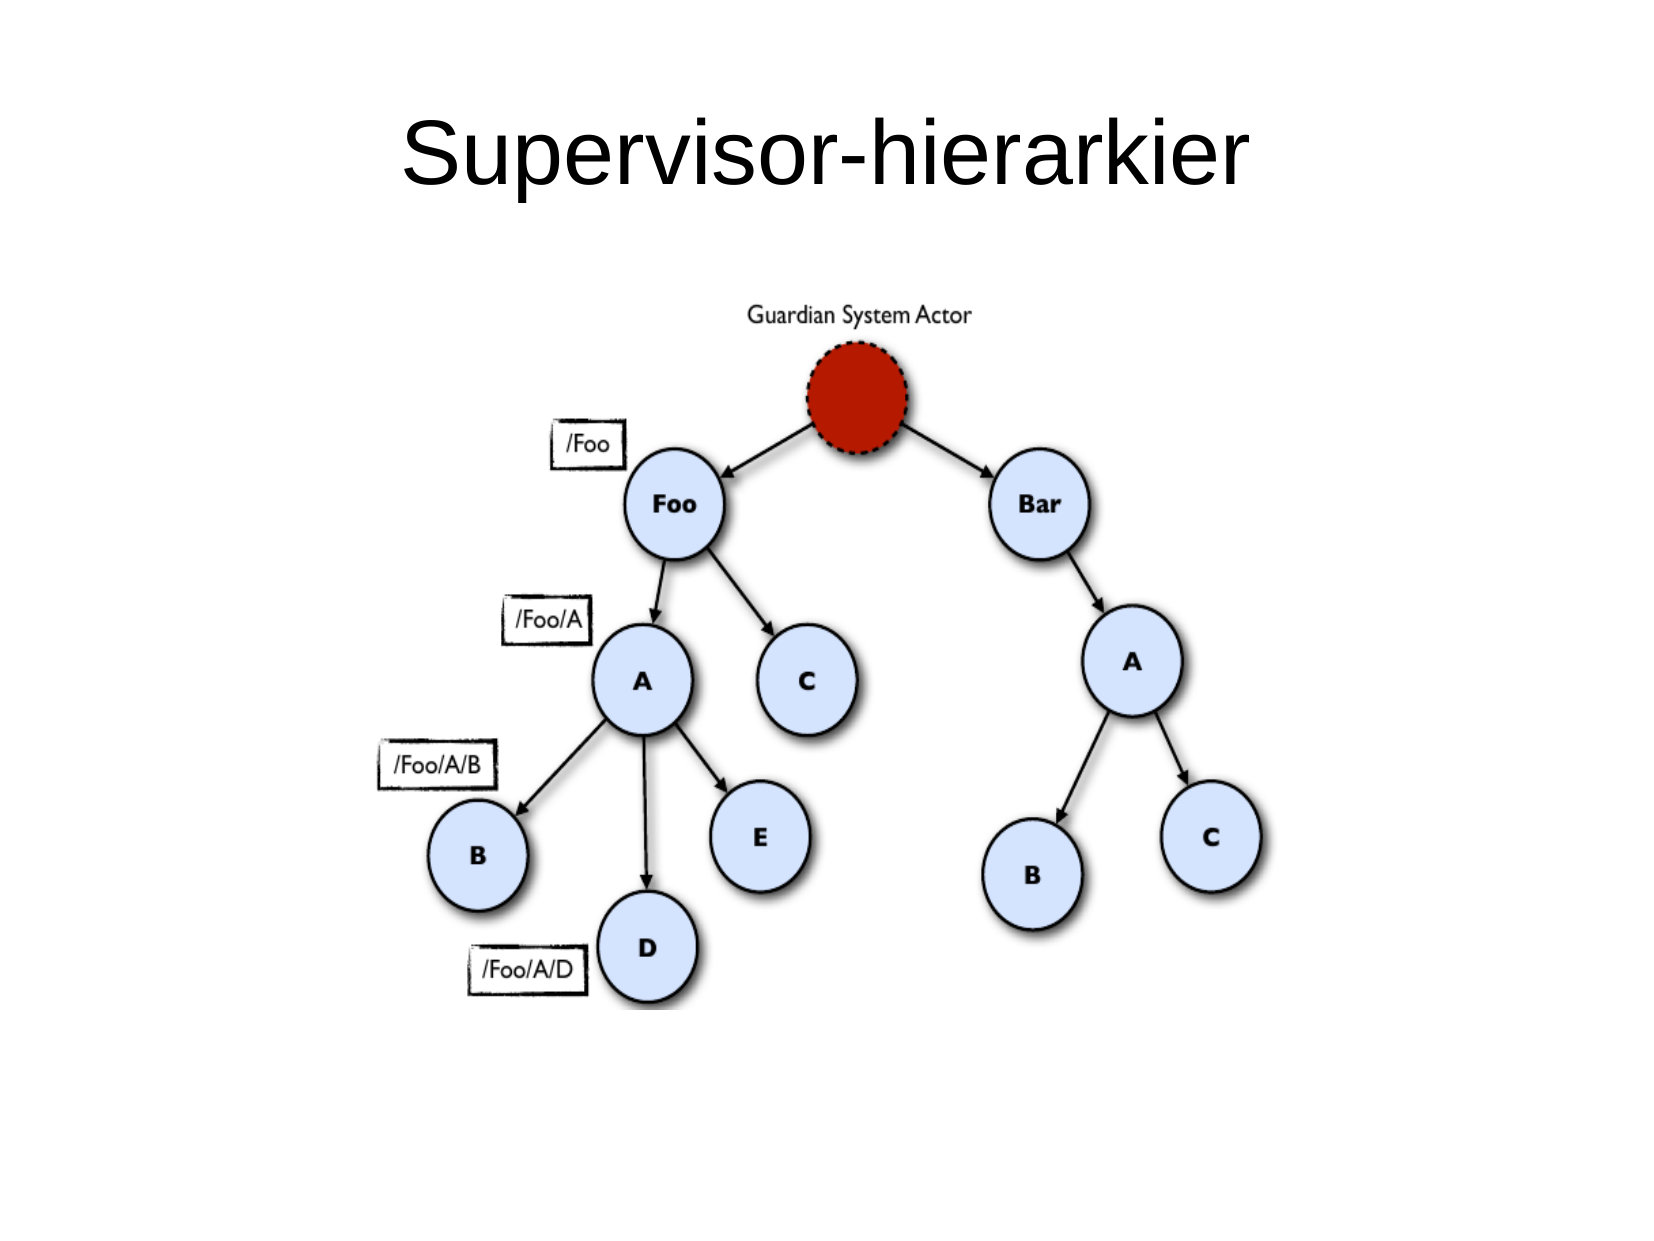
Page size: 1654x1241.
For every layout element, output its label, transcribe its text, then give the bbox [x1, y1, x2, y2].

title Supervisor-hierarkier [82, 49, 1571, 257]
picture [360, 290, 1278, 1010]
